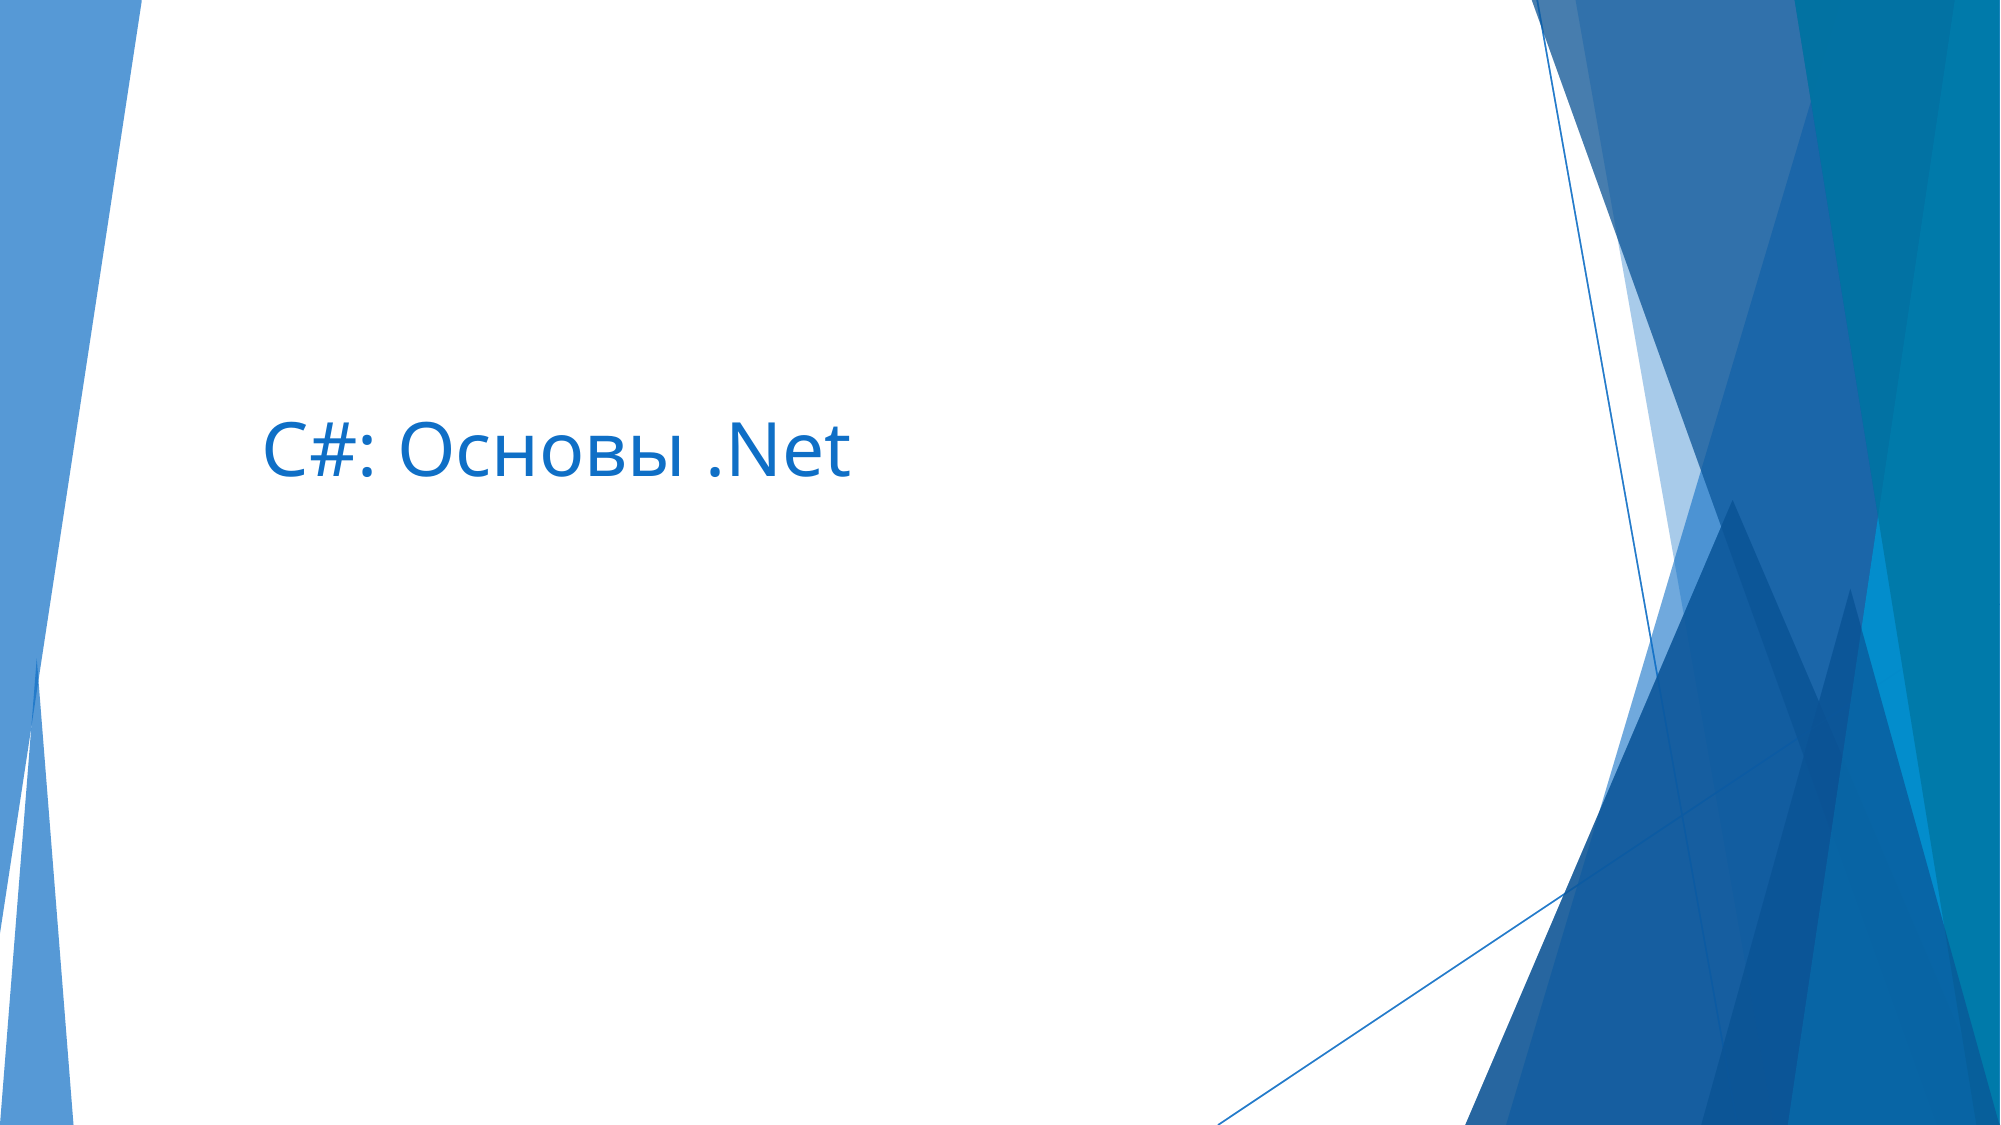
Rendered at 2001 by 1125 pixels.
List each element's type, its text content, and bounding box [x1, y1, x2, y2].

title C#: Основы .Net [247, 394, 1522, 665]
